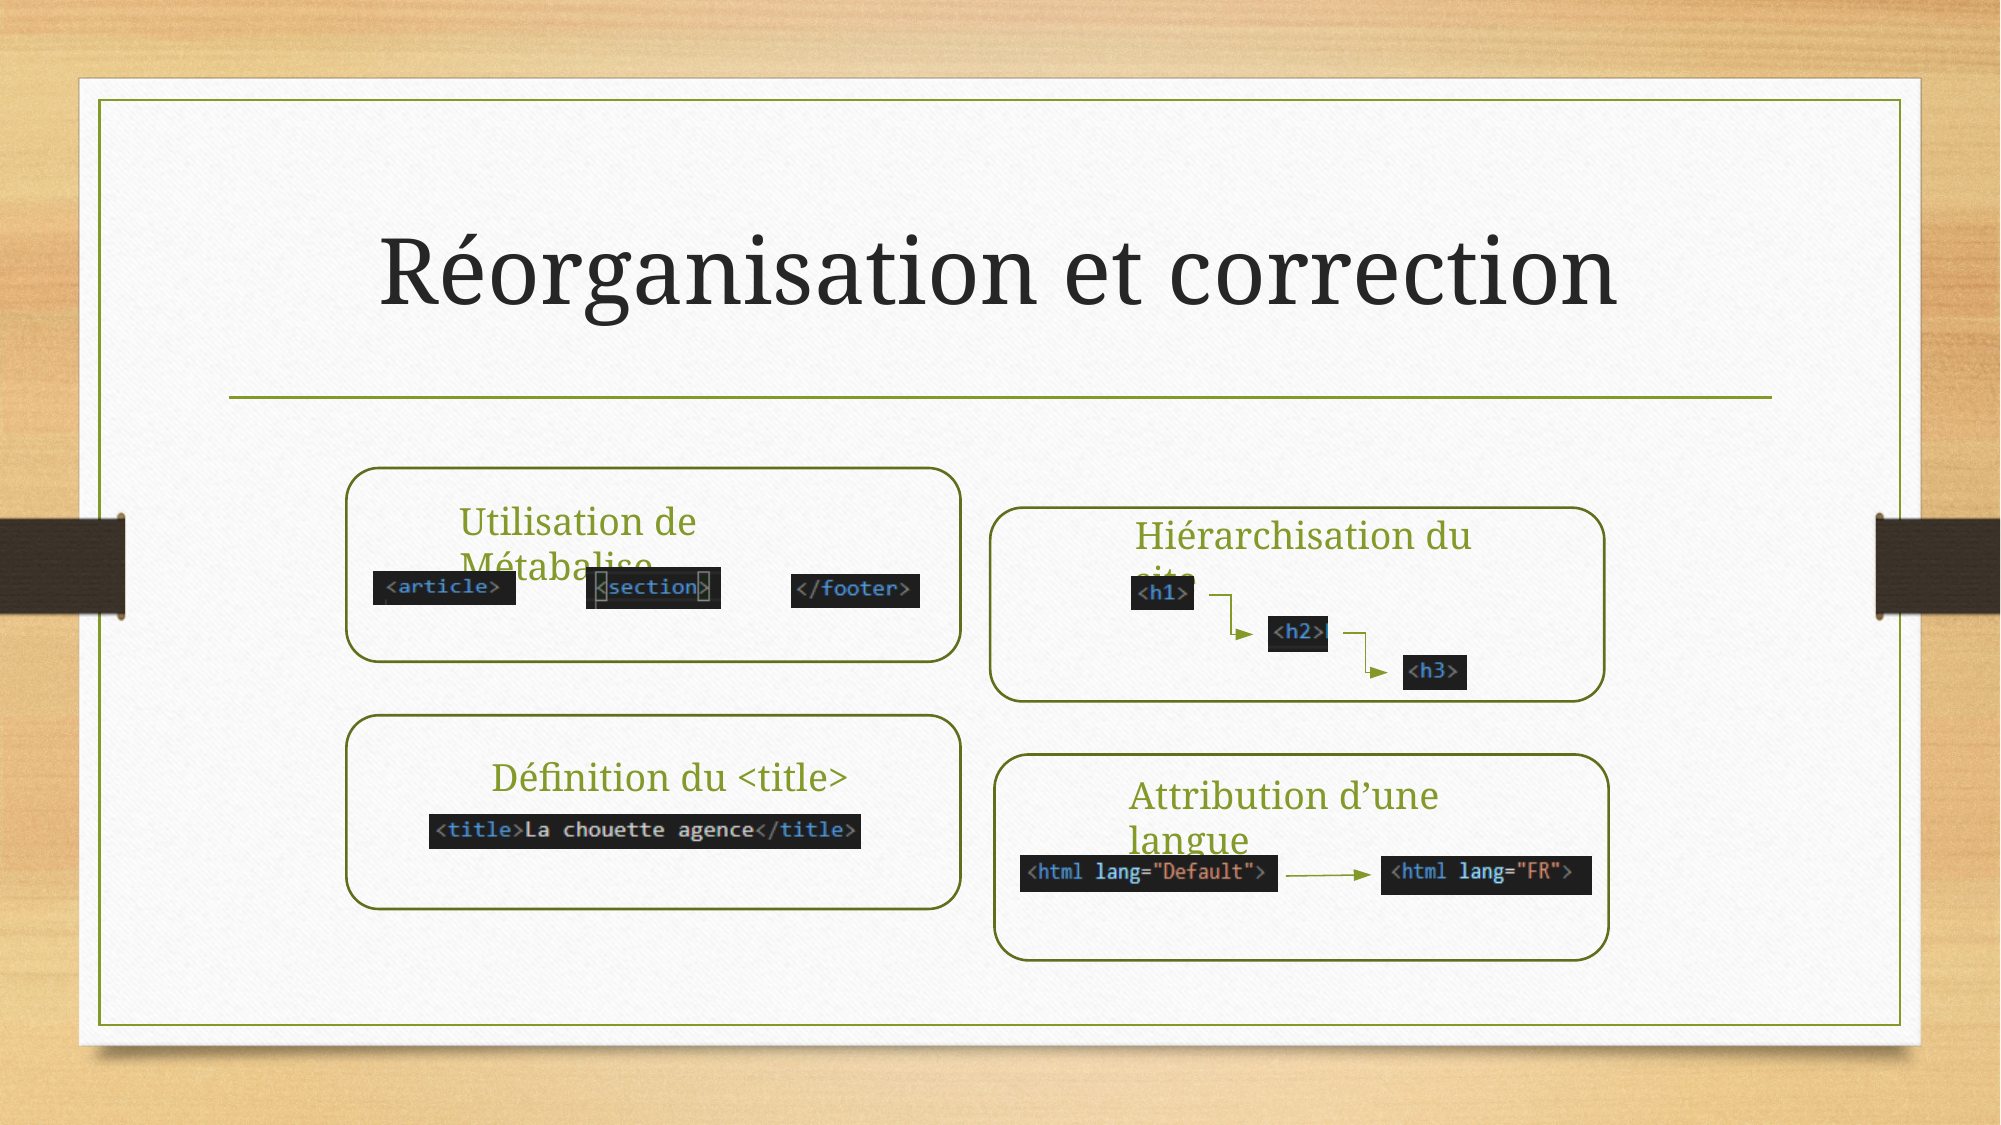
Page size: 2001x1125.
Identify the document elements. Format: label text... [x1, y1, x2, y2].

picture [1403, 655, 1467, 690]
text_box Attribution d’une langue [1113, 764, 1544, 825]
title Réorganisation et correction [212, 161, 1788, 376]
picture [791, 574, 920, 608]
text_box Hiérarchisation du site [1120, 509, 1532, 565]
picture [1020, 855, 1278, 892]
picture [1131, 576, 1194, 611]
picture [429, 814, 861, 849]
text_box Définition du <title> [476, 746, 888, 807]
picture [586, 567, 721, 609]
picture [373, 571, 516, 605]
text_box Utilisation de Métabalise [444, 490, 856, 552]
picture [1268, 616, 1328, 653]
picture [1381, 856, 1592, 895]
